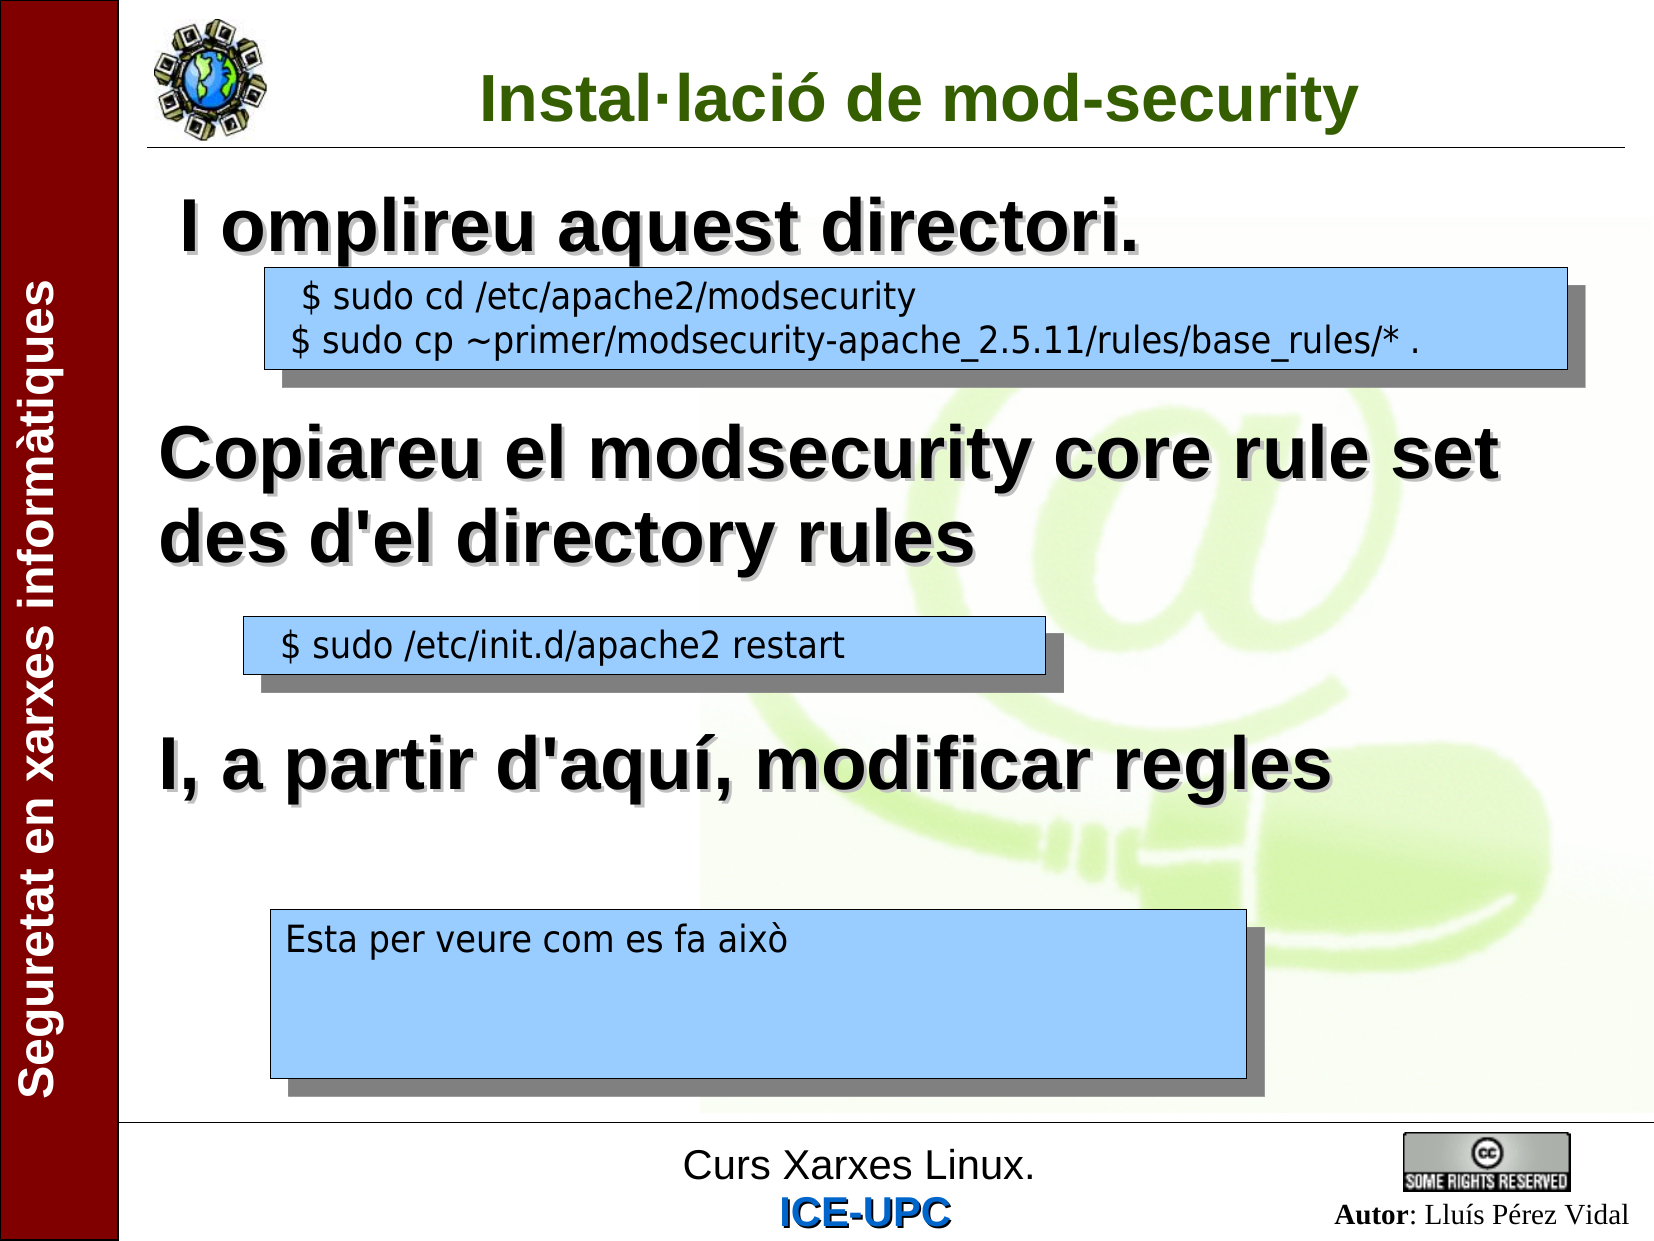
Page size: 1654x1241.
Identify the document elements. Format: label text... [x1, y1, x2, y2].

list I omplireu aquest directori. Copiareu el modsecurity core rule set des d'el directory rules I, a partir d'aquí, modificar regles [158, 183, 1631, 943]
title Instal·lació de mod-security [129, 49, 1619, 148]
text_box $ sudo /etc/init.d/apache2 restart [243, 616, 1046, 675]
picture [1403, 1132, 1571, 1192]
text_box Esta per veure com es fa això [270, 909, 1247, 1079]
picture [154, 19, 268, 49]
text_box $ sudo cd /etc/apache2/modsecurity $ sudo cp ~primer/modsecurity-apache_2.5.11/rules/base_rules/* . [264, 267, 1568, 370]
picture [700, 217, 1654, 1113]
